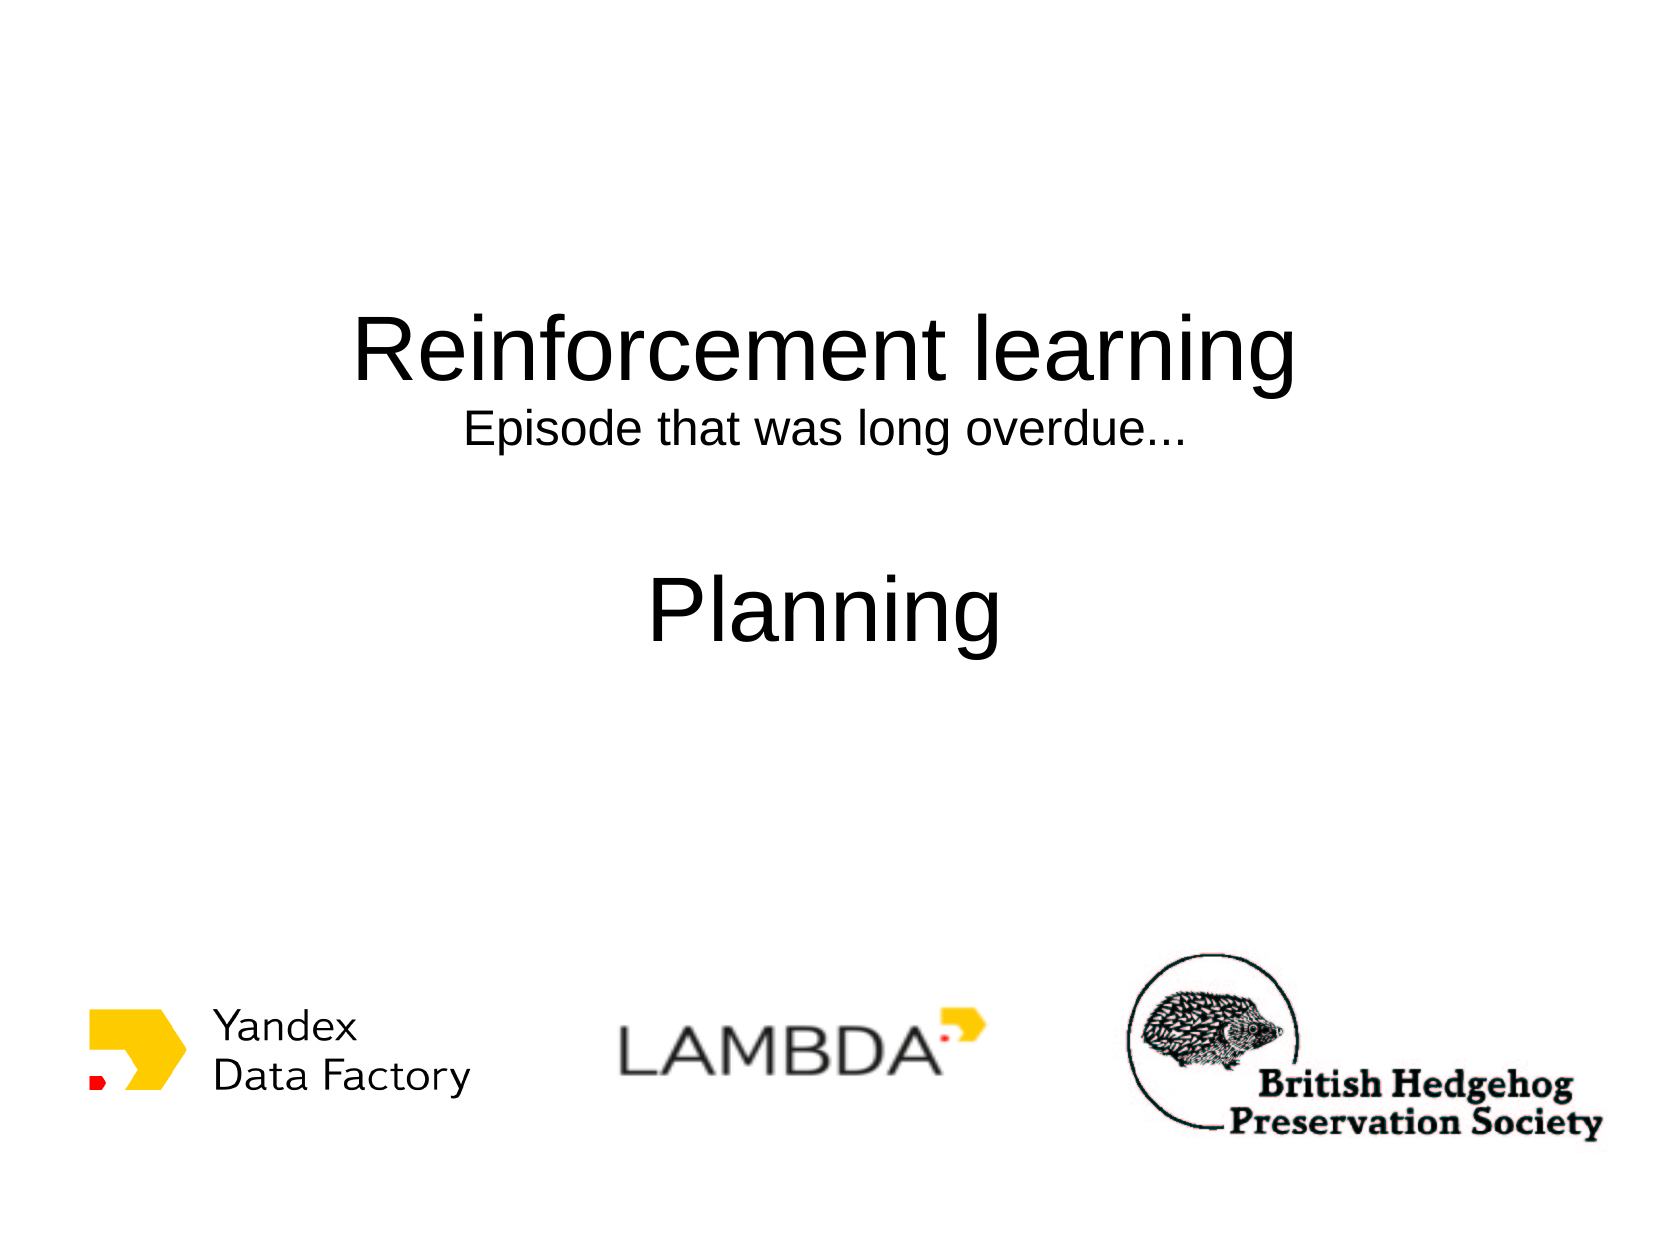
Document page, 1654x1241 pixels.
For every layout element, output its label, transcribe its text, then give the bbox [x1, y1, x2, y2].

picture [0, 929, 556, 1171]
picture [585, 872, 1006, 1213]
text_box Reinforcement learning Episode that was long overdue... Planning [0, 297, 1654, 737]
picture [1050, 869, 1654, 1241]
